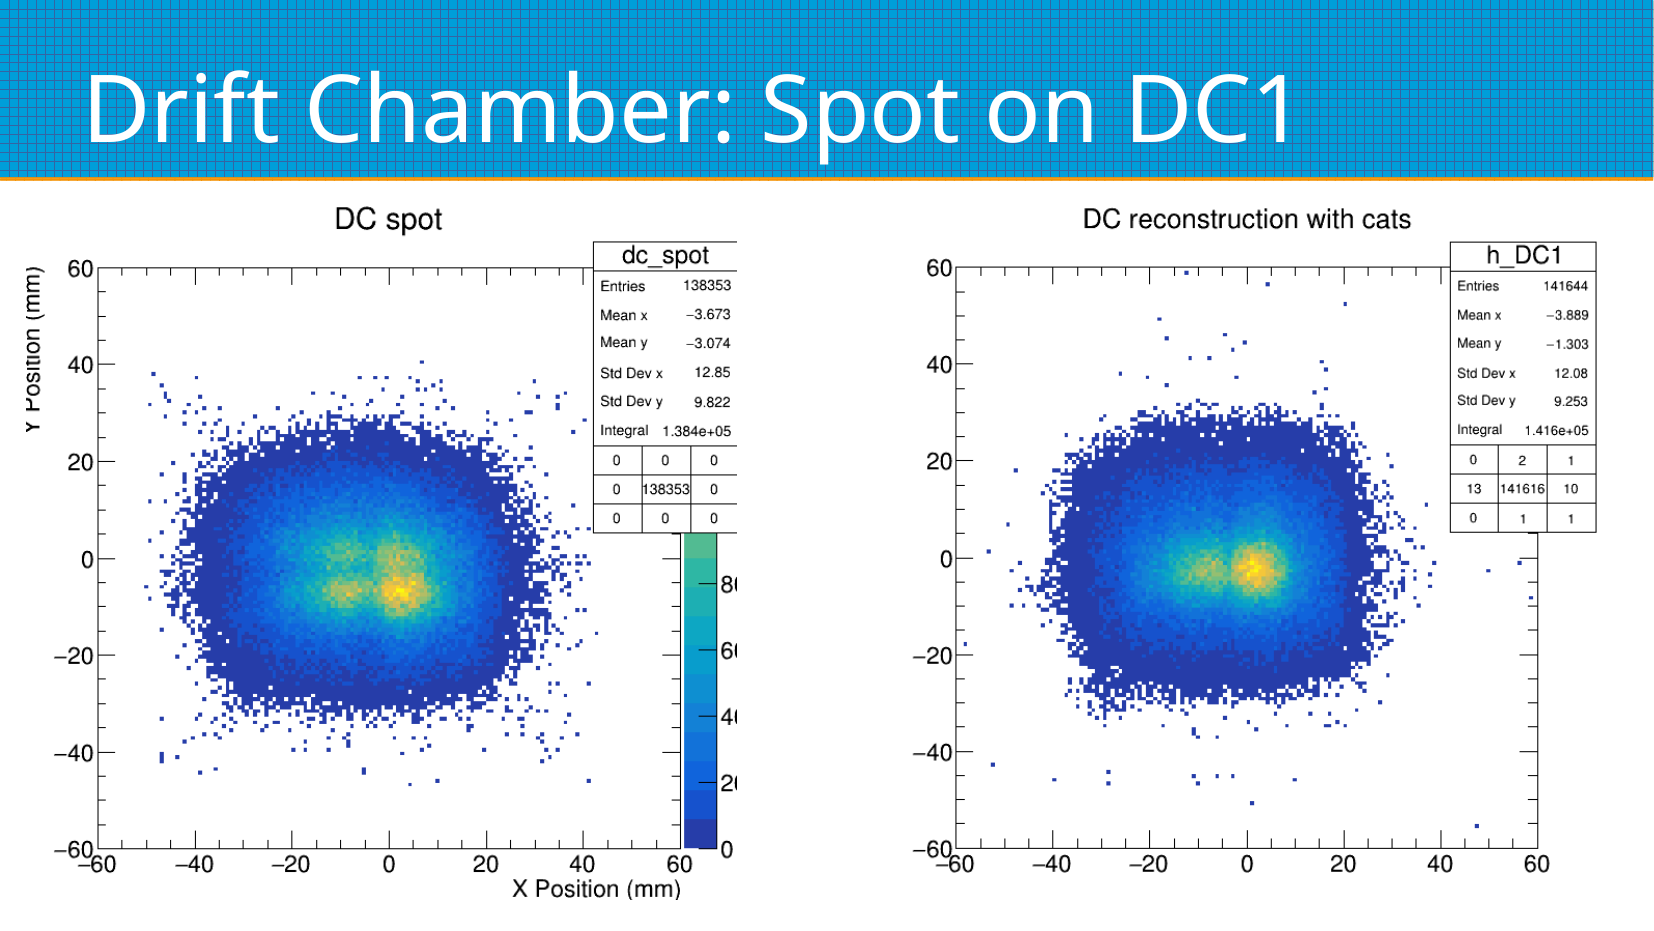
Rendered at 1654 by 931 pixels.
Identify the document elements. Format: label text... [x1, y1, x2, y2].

picture [893, 199, 1607, 903]
picture [26, 199, 737, 901]
title Drift Chamber: Spot on DC1 [82, 14, 1571, 171]
